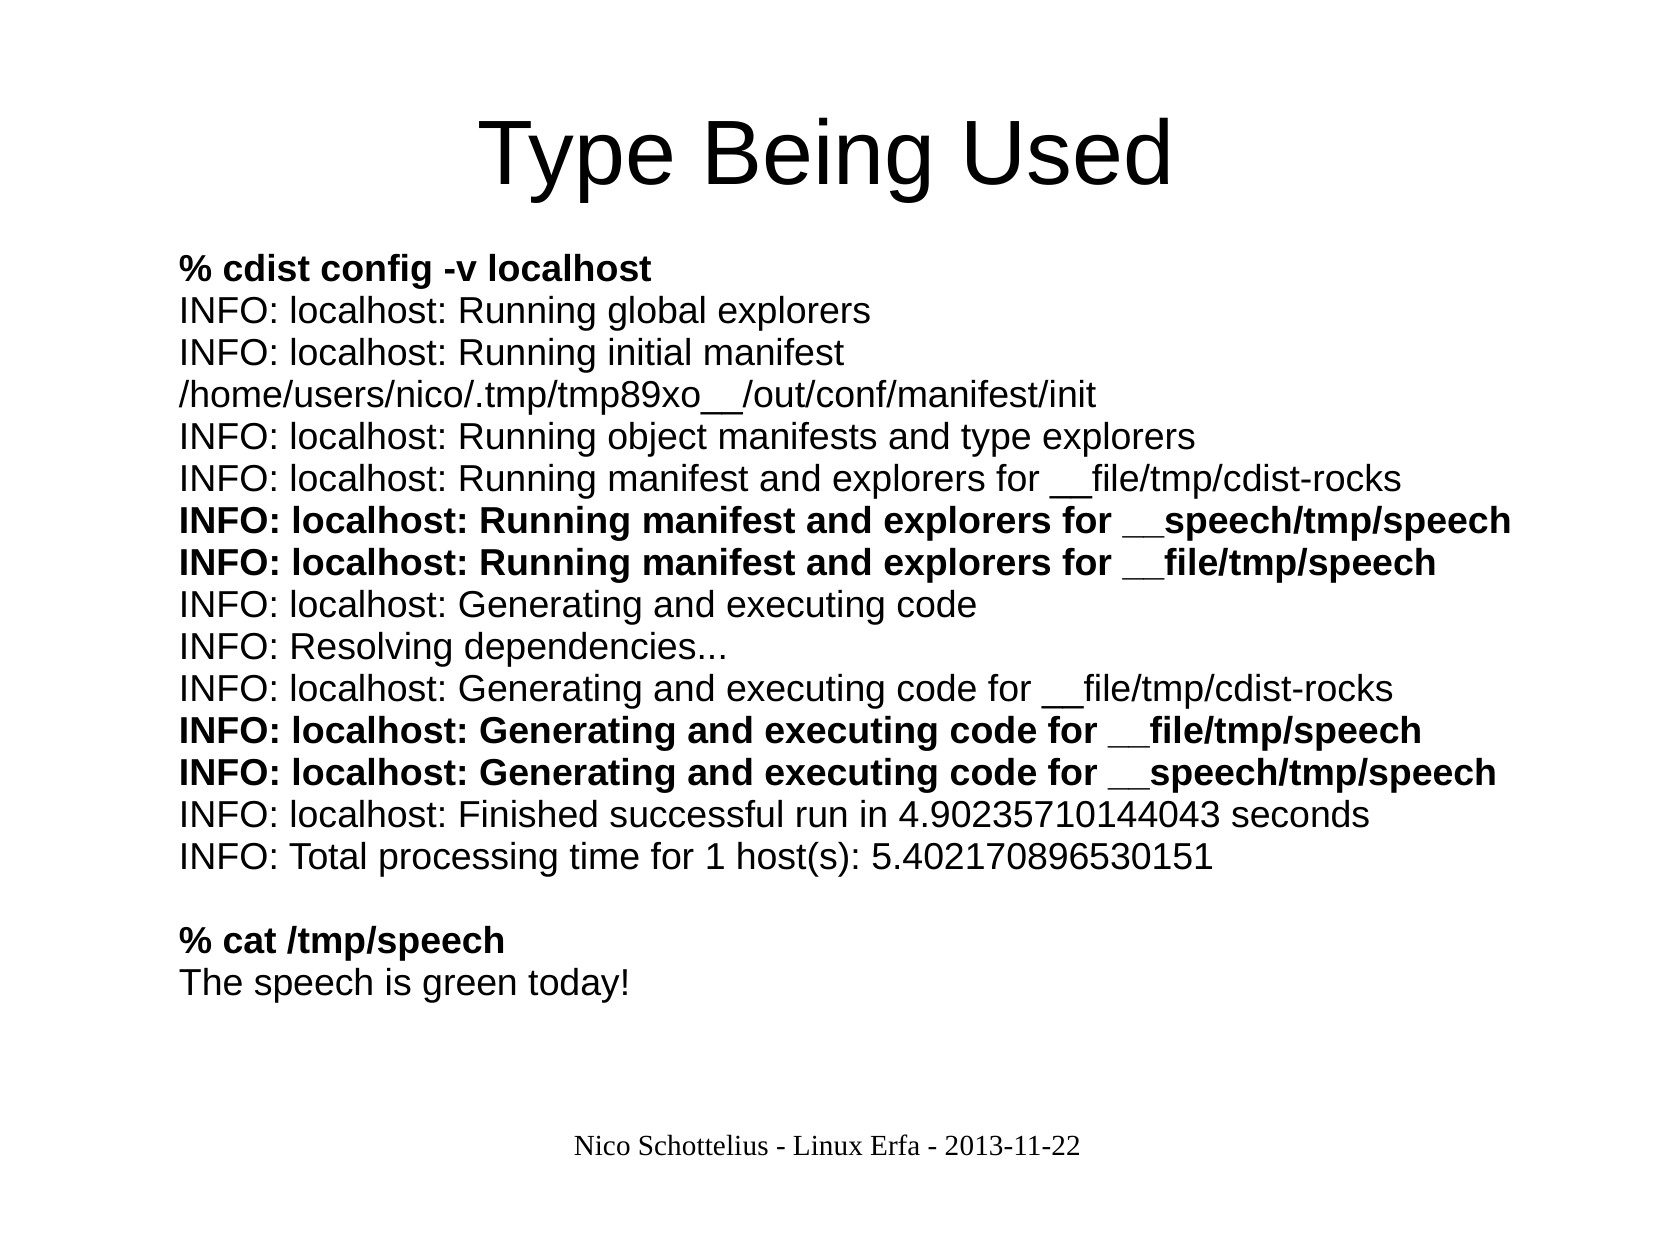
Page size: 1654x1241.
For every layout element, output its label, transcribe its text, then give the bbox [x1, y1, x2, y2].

title Type Being Used [82, 49, 1571, 257]
text_box % cdist config -v localhost INFO: localhost: Running global explorers INFO: localhost: Running initial manifest /home/users/nico/.tmp/tmp89xo__/out/conf/manifest/init INFO: localhost: Running object manifests and type explorers INFO: localhost: Running manifest and explorers for __file/tmp/cdist-rocks INFO: localhost: Running manifest and explorers for __speech/tmp/speech INFO: localhost: Running manifest and explorers for __file/tmp/speech INFO: localhost: Generating and executing code INFO: Resolving dependencies... INFO: localhost: Generating and executing code for __file/tmp/cdist-rocks INFO: localhost: Generating and executing code for __file/tmp/speech INFO: localhost: Generating and executing code for __speech/tmp/speech INFO: localhost: Finished successful run in 4.90235710144043 seconds INFO: Total processing time for 1 host(s): 5.402170896530151 % cat /tmp/speech The speech is green today! [164, 239, 1545, 1241]
